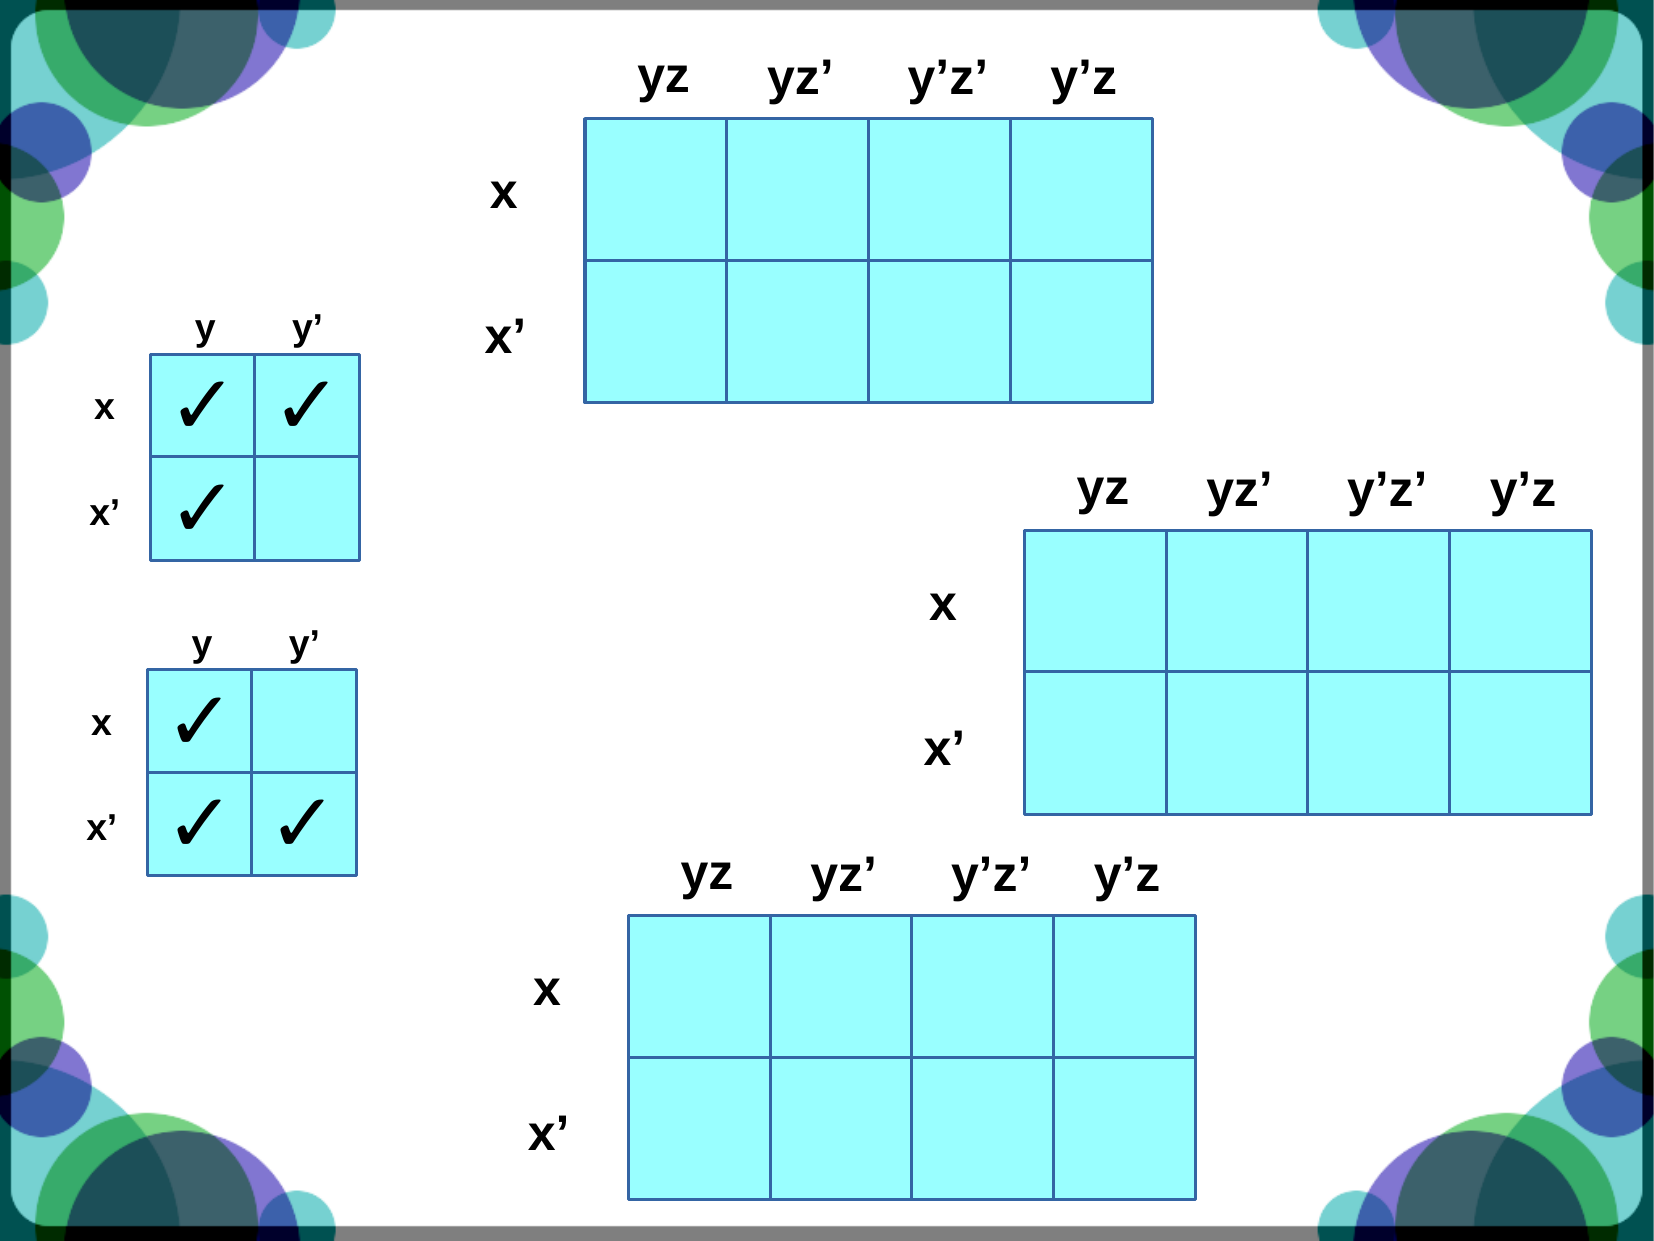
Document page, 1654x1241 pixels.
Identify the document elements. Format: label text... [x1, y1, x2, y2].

text_box y [150, 299, 254, 354]
text_box y [147, 614, 251, 669]
text_box x’ [69, 774, 135, 881]
text_box x [898, 531, 989, 674]
text_box y’ [254, 299, 361, 357]
text_box x [502, 916, 593, 1060]
text_box y’ [251, 614, 358, 672]
text_box yz’ [771, 838, 916, 910]
text_box ✓ [150, 456, 254, 561]
text_box x’ [901, 675, 989, 821]
text_box y’z [1011, 41, 1156, 113]
text_box [628, 915, 1196, 1200]
text_box ✓ [147, 669, 251, 772]
text_box y’z [1451, 453, 1596, 524]
text_box [251, 669, 357, 772]
text_box yz’ [1167, 453, 1312, 524]
text_box x’ [461, 263, 549, 409]
text_box y’z [1055, 838, 1200, 910]
text_box yz [633, 836, 781, 908]
text_box yz [1028, 451, 1177, 523]
text_box x’ [505, 1060, 593, 1206]
text_box x’ [72, 459, 138, 565]
text_box ✓ [251, 772, 357, 876]
text_box ✓ [150, 354, 254, 456]
text_box y’z’ [919, 838, 1055, 910]
text_box x [68, 355, 141, 459]
text_box x [458, 120, 549, 263]
text_box x [65, 670, 138, 774]
text_box [254, 456, 360, 561]
picture [0, 0, 1654, 1241]
text_box [1024, 530, 1592, 815]
text_box ✓ [254, 354, 360, 456]
text_box yz’ [728, 41, 873, 113]
text_box y’z’ [1315, 453, 1451, 524]
text_box y’z’ [875, 41, 1011, 113]
text_box yz [589, 40, 738, 111]
text_box ✓ [147, 772, 251, 876]
text_box [585, 118, 1153, 403]
